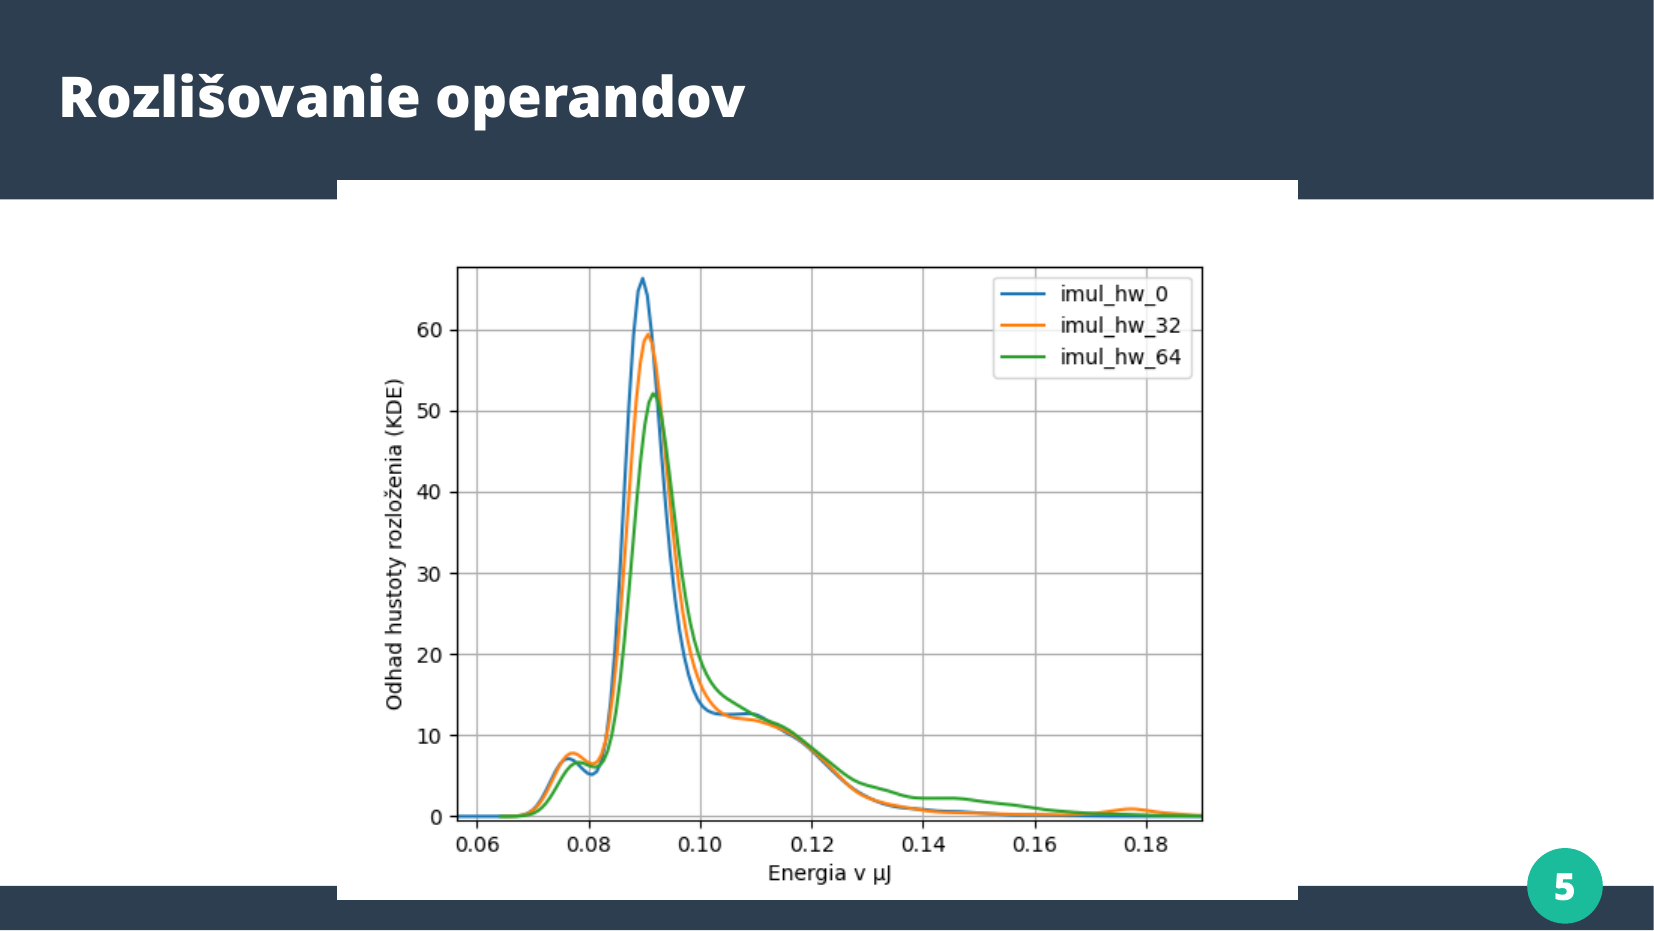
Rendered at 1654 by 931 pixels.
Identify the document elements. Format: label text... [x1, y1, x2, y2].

title Rozlišovanie operandov [59, 37, 1595, 155]
picture [337, 180, 1298, 901]
